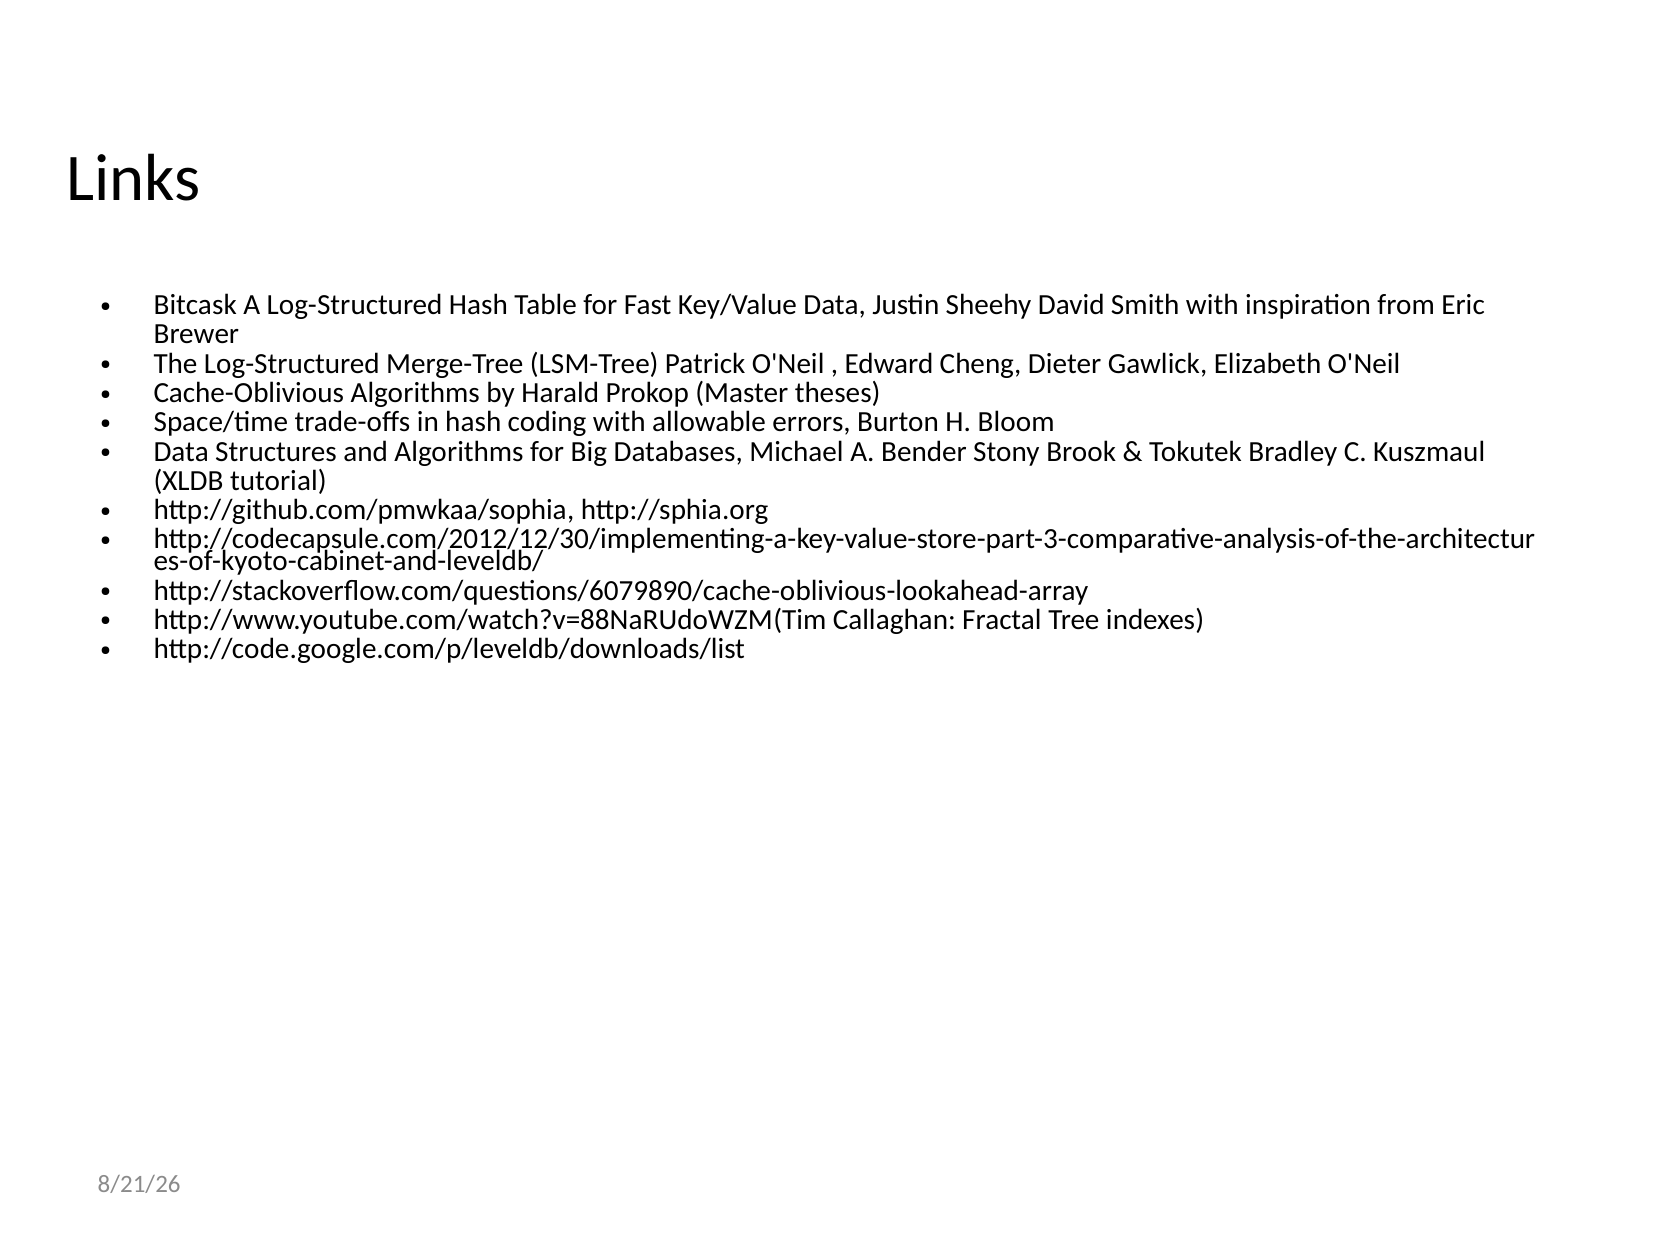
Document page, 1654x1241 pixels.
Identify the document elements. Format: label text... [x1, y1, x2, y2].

title Links [66, 106, 1555, 262]
list Bitcask A Log-Structured Hash Table for Fast Key/Value Data, Justin Sheehy David Smith with inspiration from Eric Brewer The Log-Structured Merge-Tree (LSM-Tree) Patrick O'Neil , Edward Cheng, Dieter Gawlick, Elizabeth O'Neil Cache-Oblivious Algorithms by Harald Prokop (Master theses) Space/time trade-offs in hash coding with allowable errors, Burton H. Bloom Data Structures and Algorithms for Big Databases, Michael A. Bender Stony Brook & Tokutek Bradley C. Kuszmaul (XLDB tutorial) http://github.com/pmwkaa/sophia, http://sphia.org http://codecapsule.com/2012/12/30/implementing-a-key-value-store-part-3-comparative-analysis-of-the-architectures-of-kyoto-cabinet-and-leveldb/ http://stackoverflow.com/questions/6079890/cache-oblivious-lookahead-array http://www.youtube.com/watch?v=88NaRUdoWZM(Tim Callaghan: Fractal Tree indexes) http://code.google.com/p/leveldb/downloads/list [82, 292, 1538, 914]
